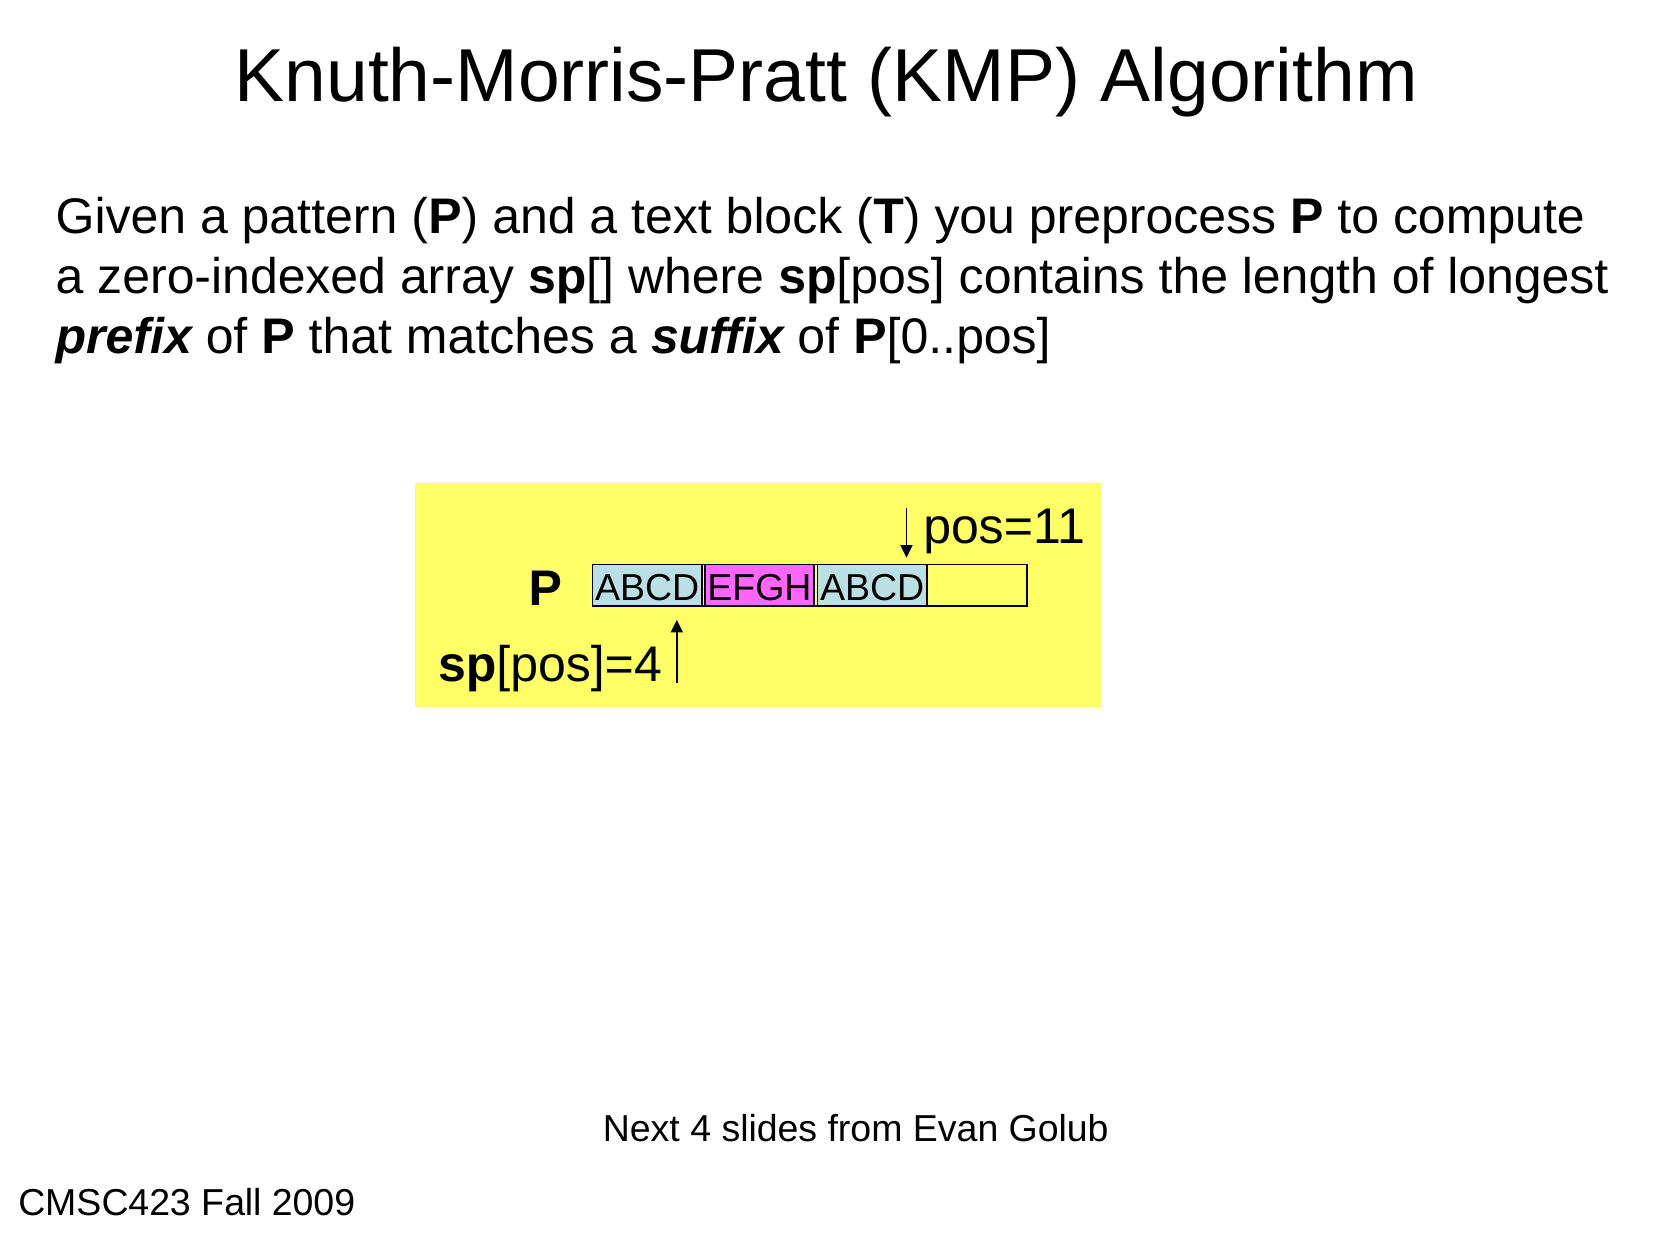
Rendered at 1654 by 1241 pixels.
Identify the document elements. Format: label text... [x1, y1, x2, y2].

text_box P [513, 544, 577, 624]
text_box ABCD [817, 565, 927, 605]
text_box pos=11 [908, 482, 1100, 562]
text_box Given a pattern (P) and a text block (T) you preprocess P to compute a zero-indexed array sp[] where sp[pos] contains the length of longest prefix of P that matches a suffix of P[0..pos] [40, 172, 1639, 372]
text_box [414, 482, 1102, 708]
title Knuth-Morris-Pratt (KMP) Algorithm [0, 10, 1654, 127]
text_box Next 4 slides from Evan Golub [588, 1099, 1124, 1157]
text_box EFGH [705, 564, 815, 606]
text_box ABCD [592, 564, 702, 606]
text_box sp[pos]=4 [423, 620, 677, 700]
